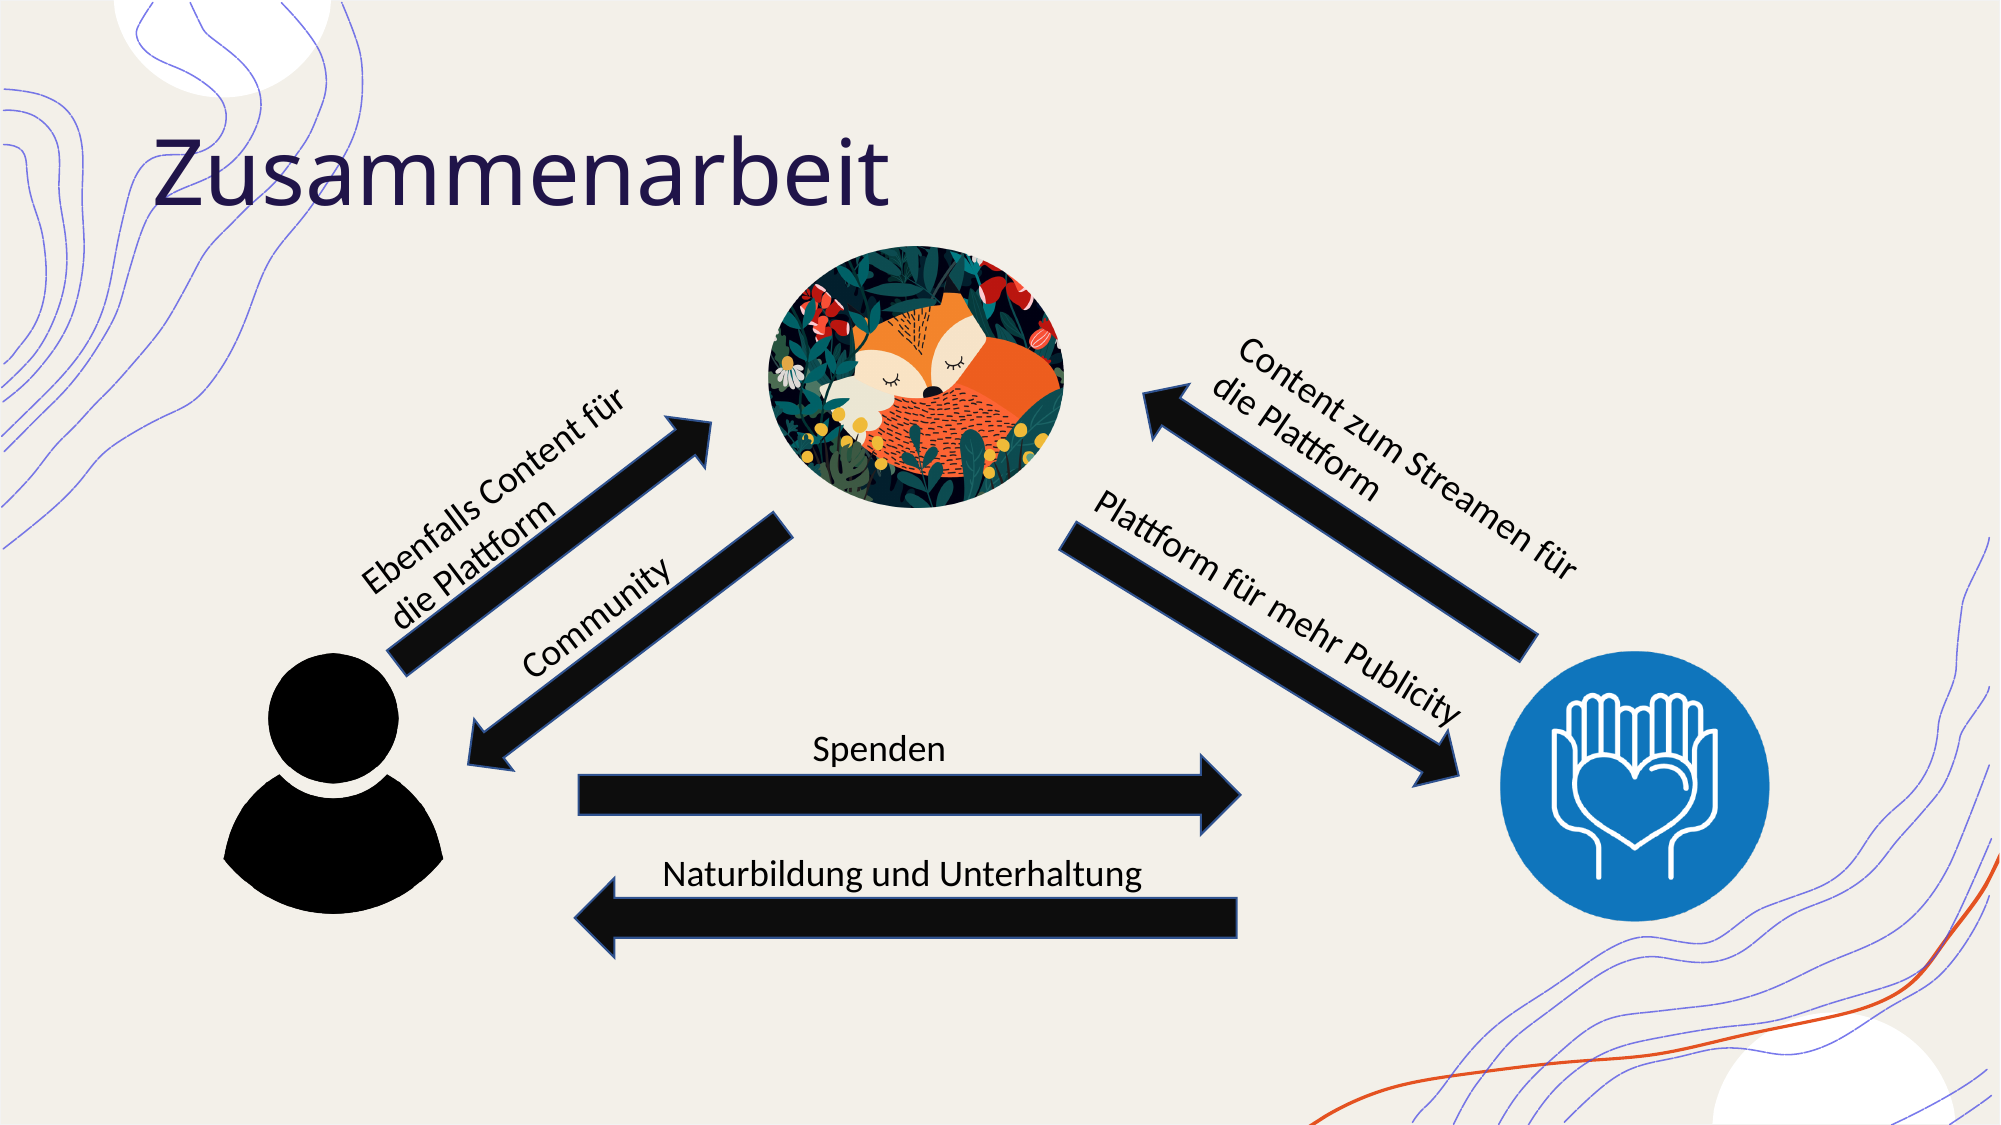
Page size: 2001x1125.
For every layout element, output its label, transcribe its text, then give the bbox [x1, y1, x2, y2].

text_box [574, 878, 1237, 958]
text_box [578, 755, 1241, 835]
text_box [468, 511, 793, 771]
text_box [1059, 521, 1459, 787]
text_box Naturbildung und Unterhaltung [647, 841, 1164, 903]
text_box [1143, 384, 1537, 662]
picture [768, 246, 1064, 508]
text_box Content zum Streamen für die Plattform [1188, 309, 1622, 654]
text_box Plattform für mehr Publicity [1063, 458, 1499, 756]
text_box [386, 418, 711, 677]
text_box Community [493, 527, 697, 703]
text_box Spenden [797, 716, 972, 778]
picture [202, 653, 464, 914]
title Zusammenarbeit [137, 59, 1863, 278]
text_box Ebenfalls Content für die Plattform [334, 348, 691, 655]
picture [1498, 649, 1771, 923]
